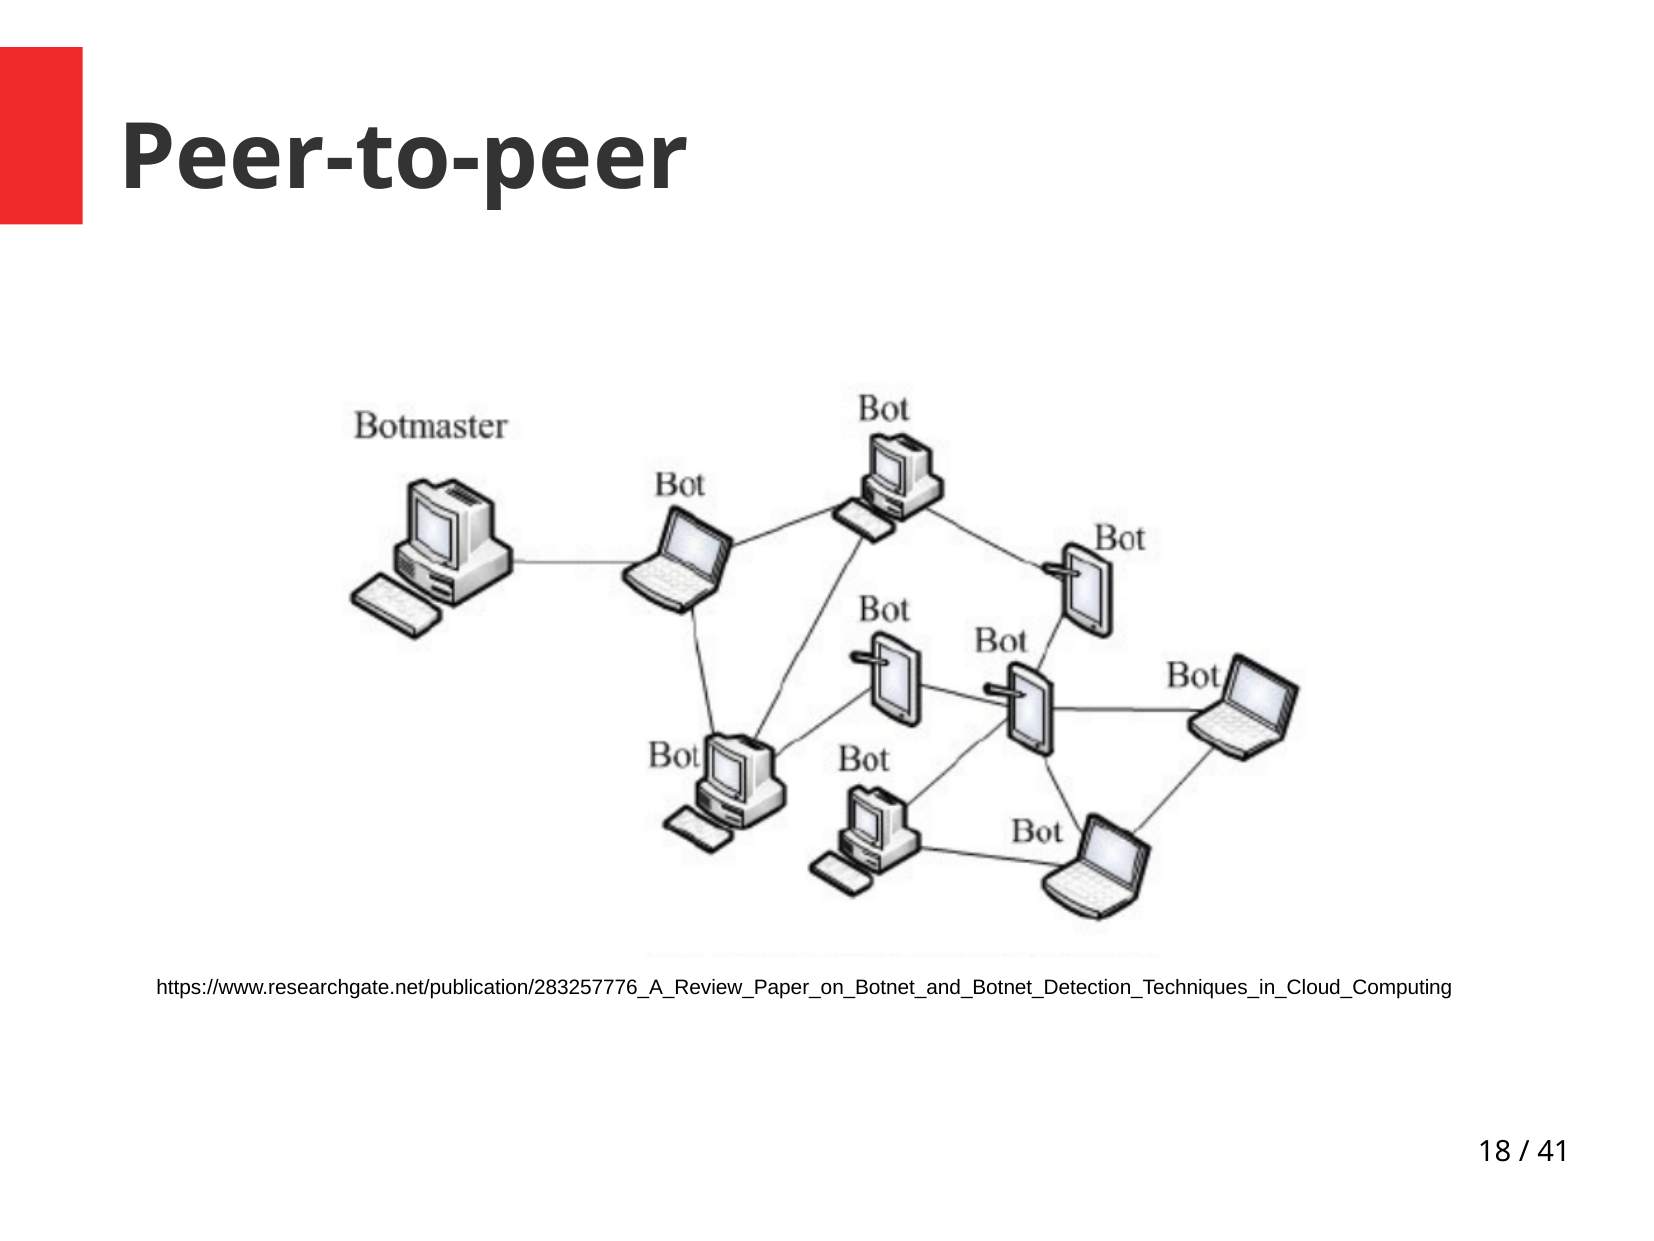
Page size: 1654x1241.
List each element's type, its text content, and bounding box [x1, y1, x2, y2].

text_box https://www.researchgate.net/publication/283257776_A_Review_Paper_on_Botnet_and_Botnet_Detection_Techniques_in_Cloud_Computing [141, 968, 1489, 1022]
title Peer-to-peer [118, 49, 1571, 257]
picture [318, 355, 1331, 957]
